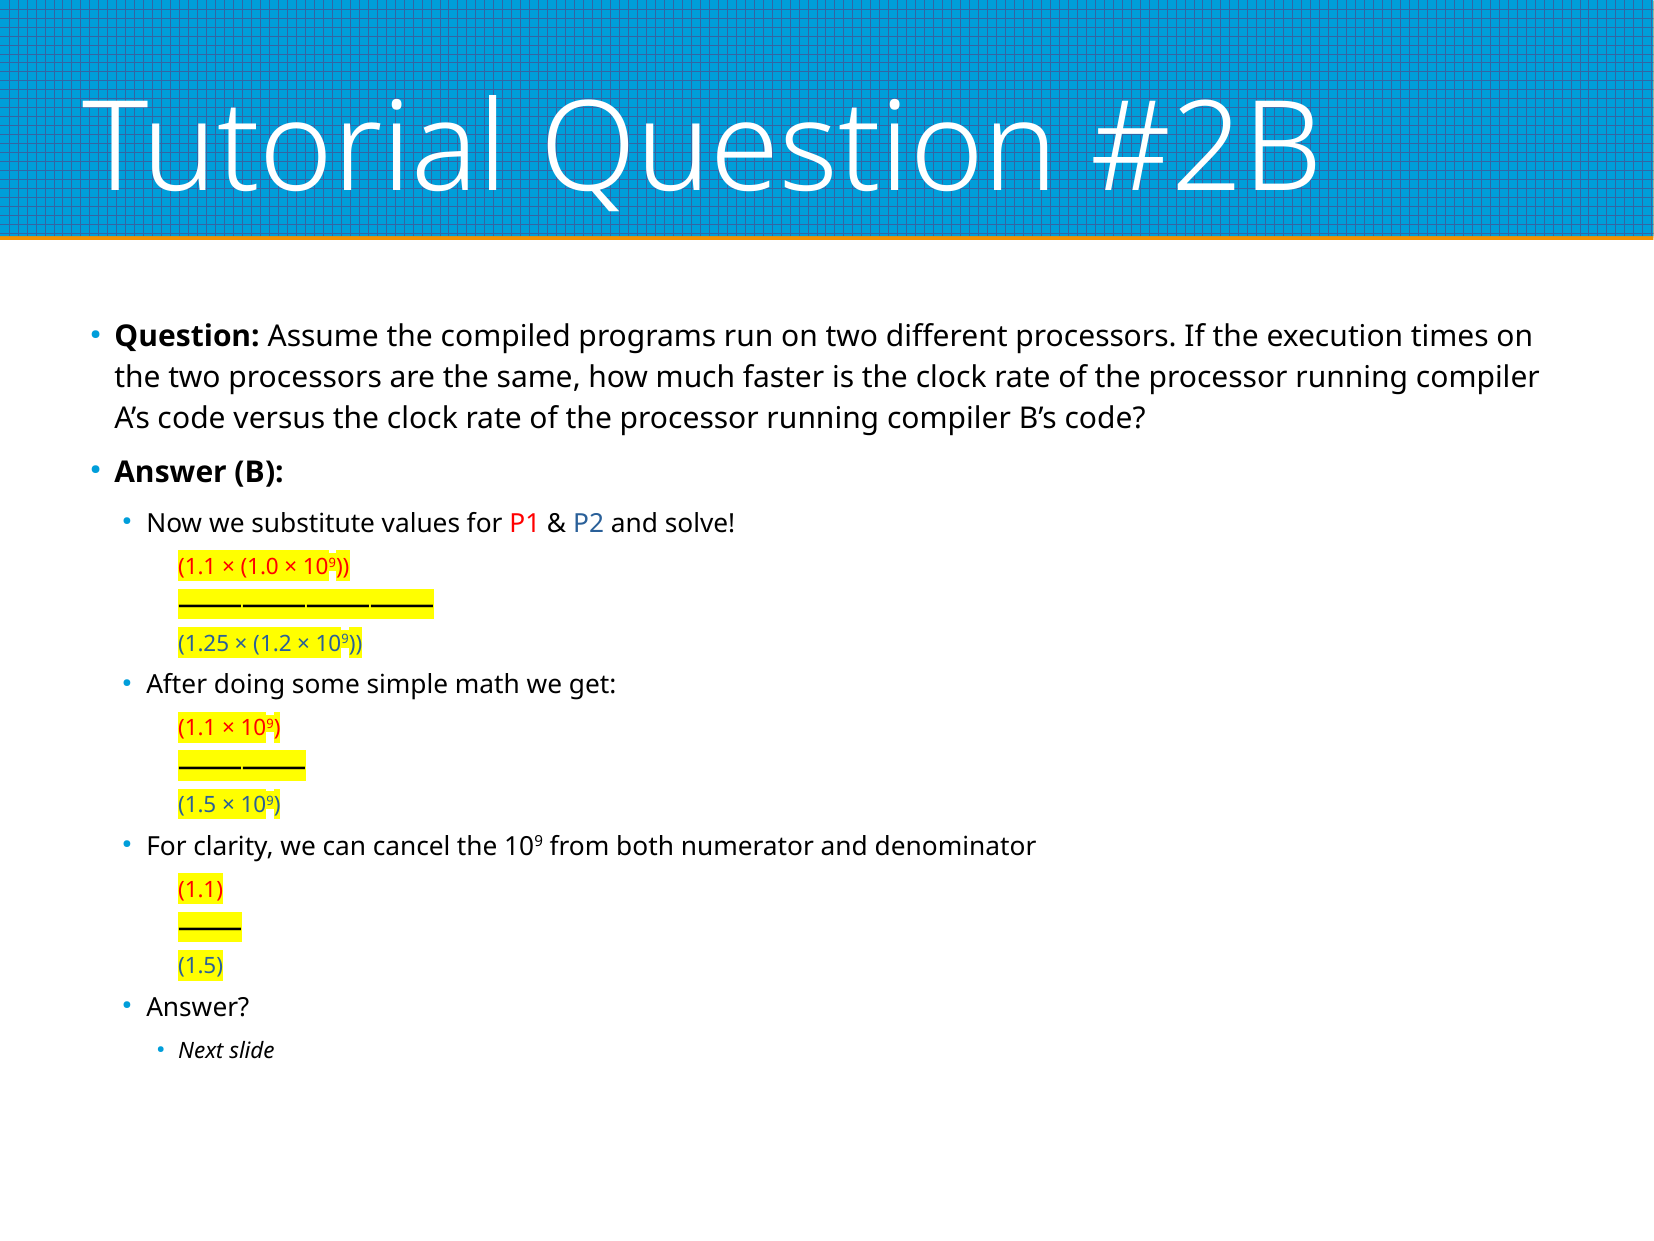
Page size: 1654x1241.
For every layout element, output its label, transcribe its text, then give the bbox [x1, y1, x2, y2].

title Tutorial Question #2B [82, 19, 1571, 227]
list Question: Assume the compiled programs run on two different processors. If the execution times on the two processors are the same, how much faster is the clock rate of the processor running compiler A’s code versus the clock rate of the processor running compiler B’s code? Answer (B): Now we substitute values for P1 & P2 and solve! (1.1 × (1.0 × 109)) ⸻⸻⸻⸻ (1.25 × (1.2 × 109)) After doing some simple math we get: (1.1 × 109) ⸻⸻ (1.5 × 109) For clarity, we can cancel the 109 from both numerator and denominator (1.1) ⸻ (1.5) Answer? Next slide [82, 314, 1563, 1081]
